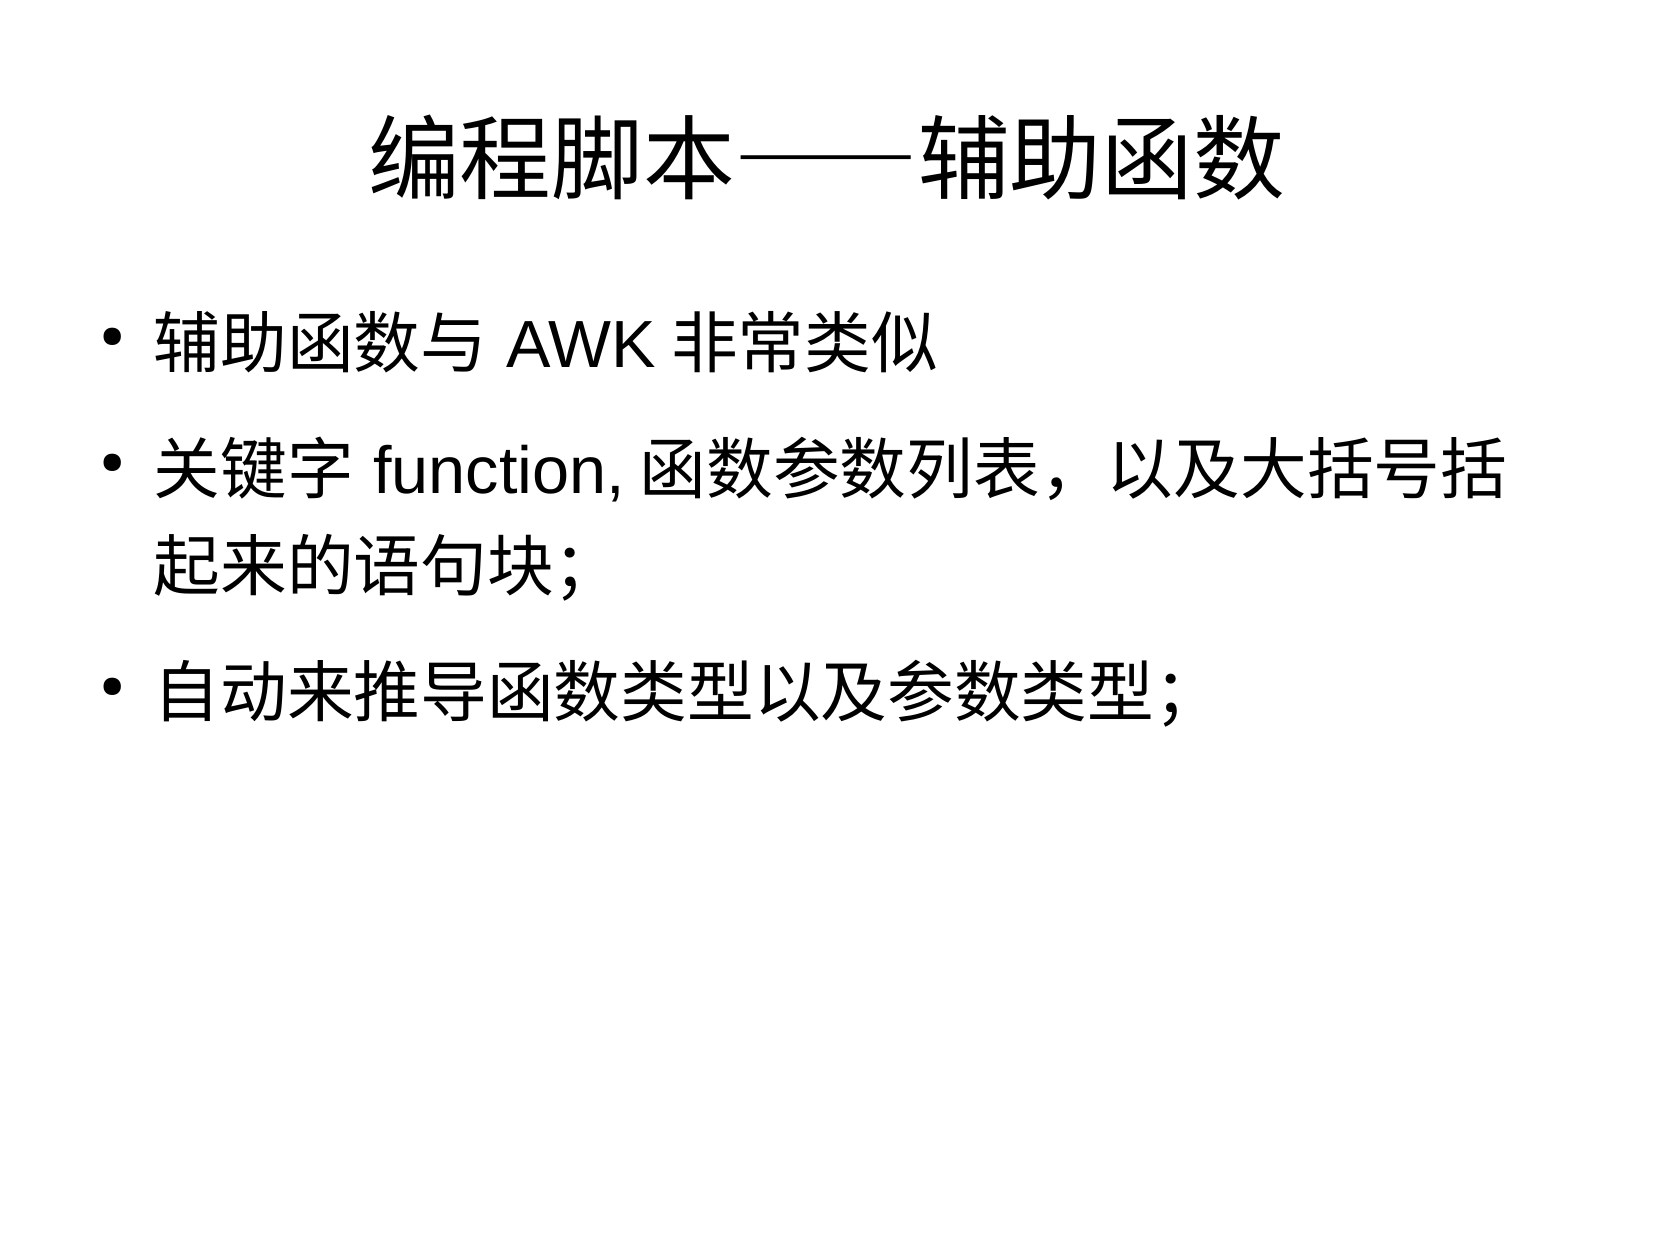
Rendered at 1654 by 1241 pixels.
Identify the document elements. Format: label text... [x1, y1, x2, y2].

list 辅助函数与AWK非常类似 关键字function,函数参数列表，以及大括号括起来的语句块； 自动来推导函数类型以及参数类型； [82, 290, 1571, 1010]
title 编程脚本——辅助函数 [82, 49, 1571, 257]
